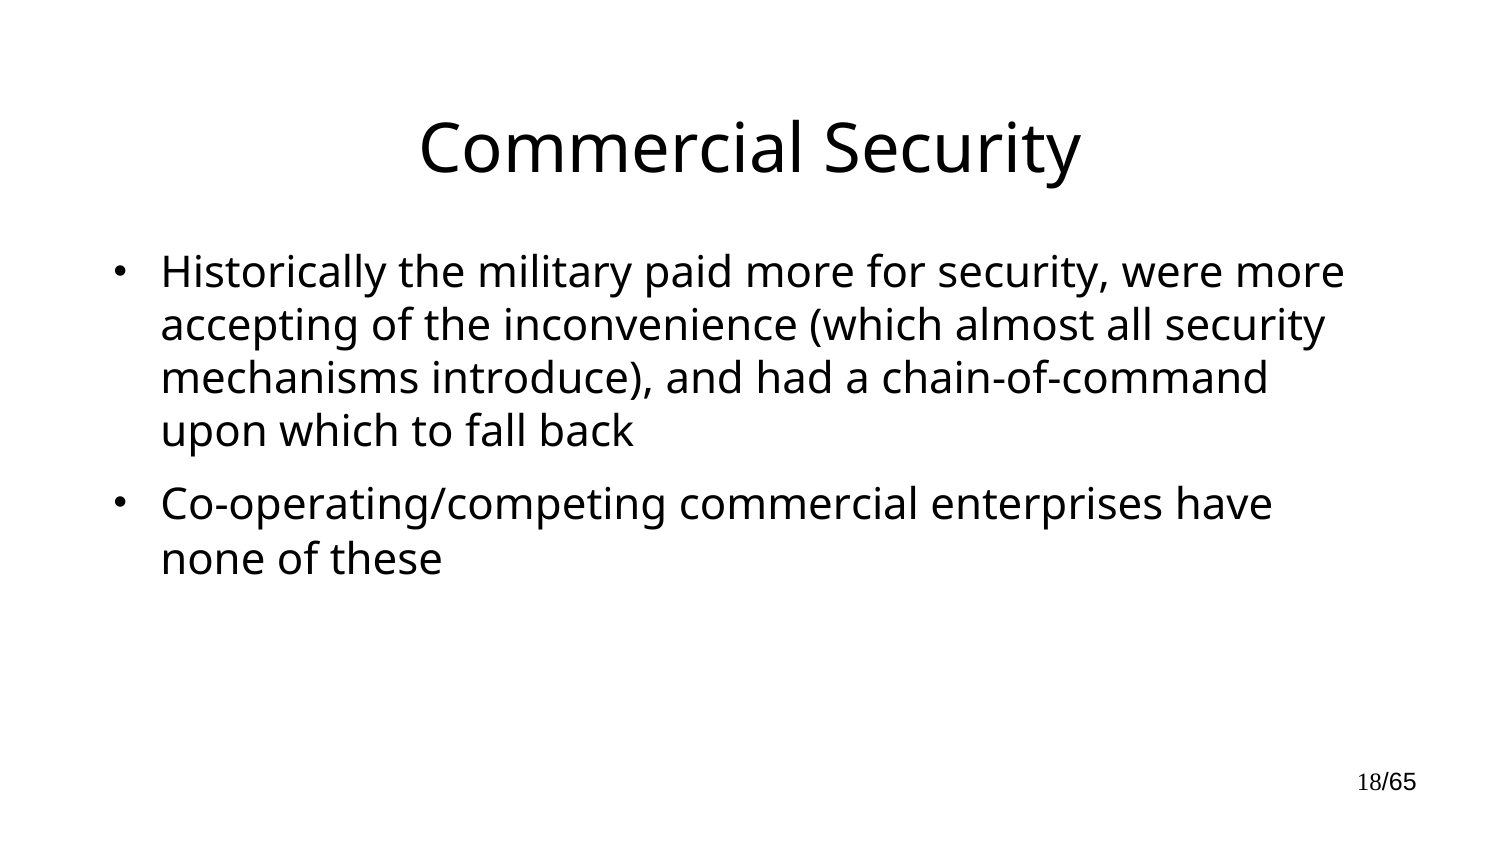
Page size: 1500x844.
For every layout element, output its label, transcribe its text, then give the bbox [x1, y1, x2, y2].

title Commercial Security [112, 74, 1388, 216]
list Historically the military paid more for security, were more accepting of the inconvenience (which almost all security mechanisms introduce), and had a chain-of-command upon which to fall back Co-operating/competing commercial enterprises have none of these [112, 243, 1388, 761]
